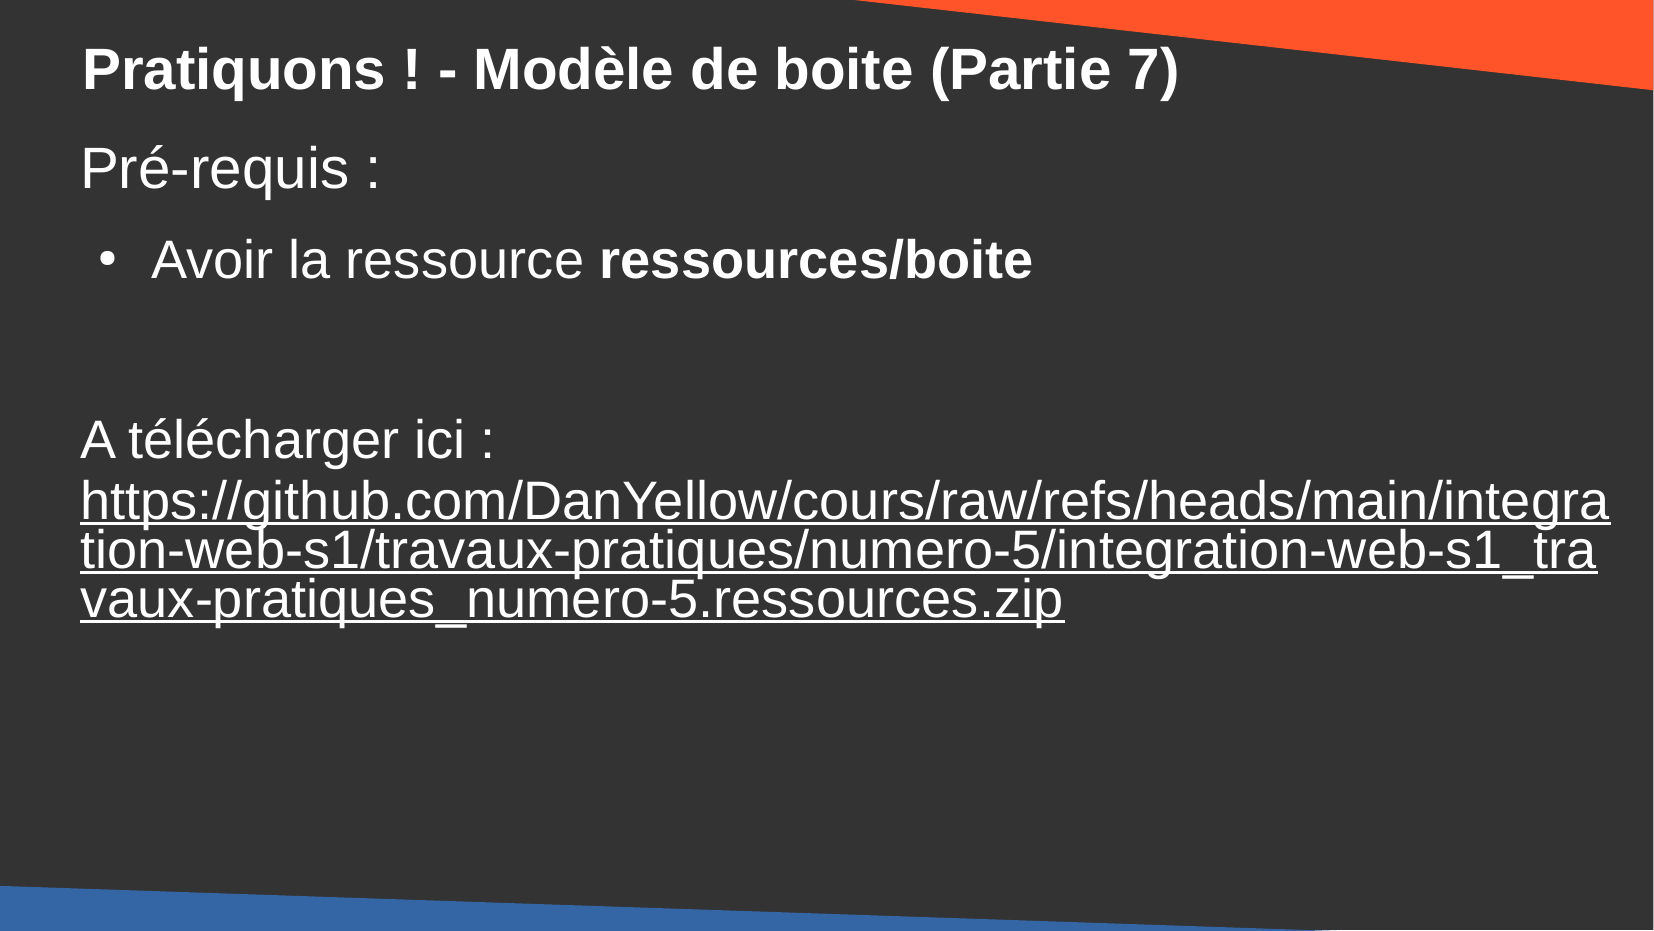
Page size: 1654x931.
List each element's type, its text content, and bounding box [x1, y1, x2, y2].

title Pratiquons ! - Modèle de boite (Partie 7) [82, 37, 1571, 114]
text_box [854, 0, 1654, 91]
list Pré-requis : Avoir la ressource ressources/boite A télécharger ici : https://github.com/DanYellow/cours/raw/refs/heads/main/integration-web-s1/travaux-pratiques/numero-5/integration-web-s1_travaux-pratiques_numero-5.ressources.zip [80, 135, 1620, 697]
text_box [0, 885, 1337, 931]
